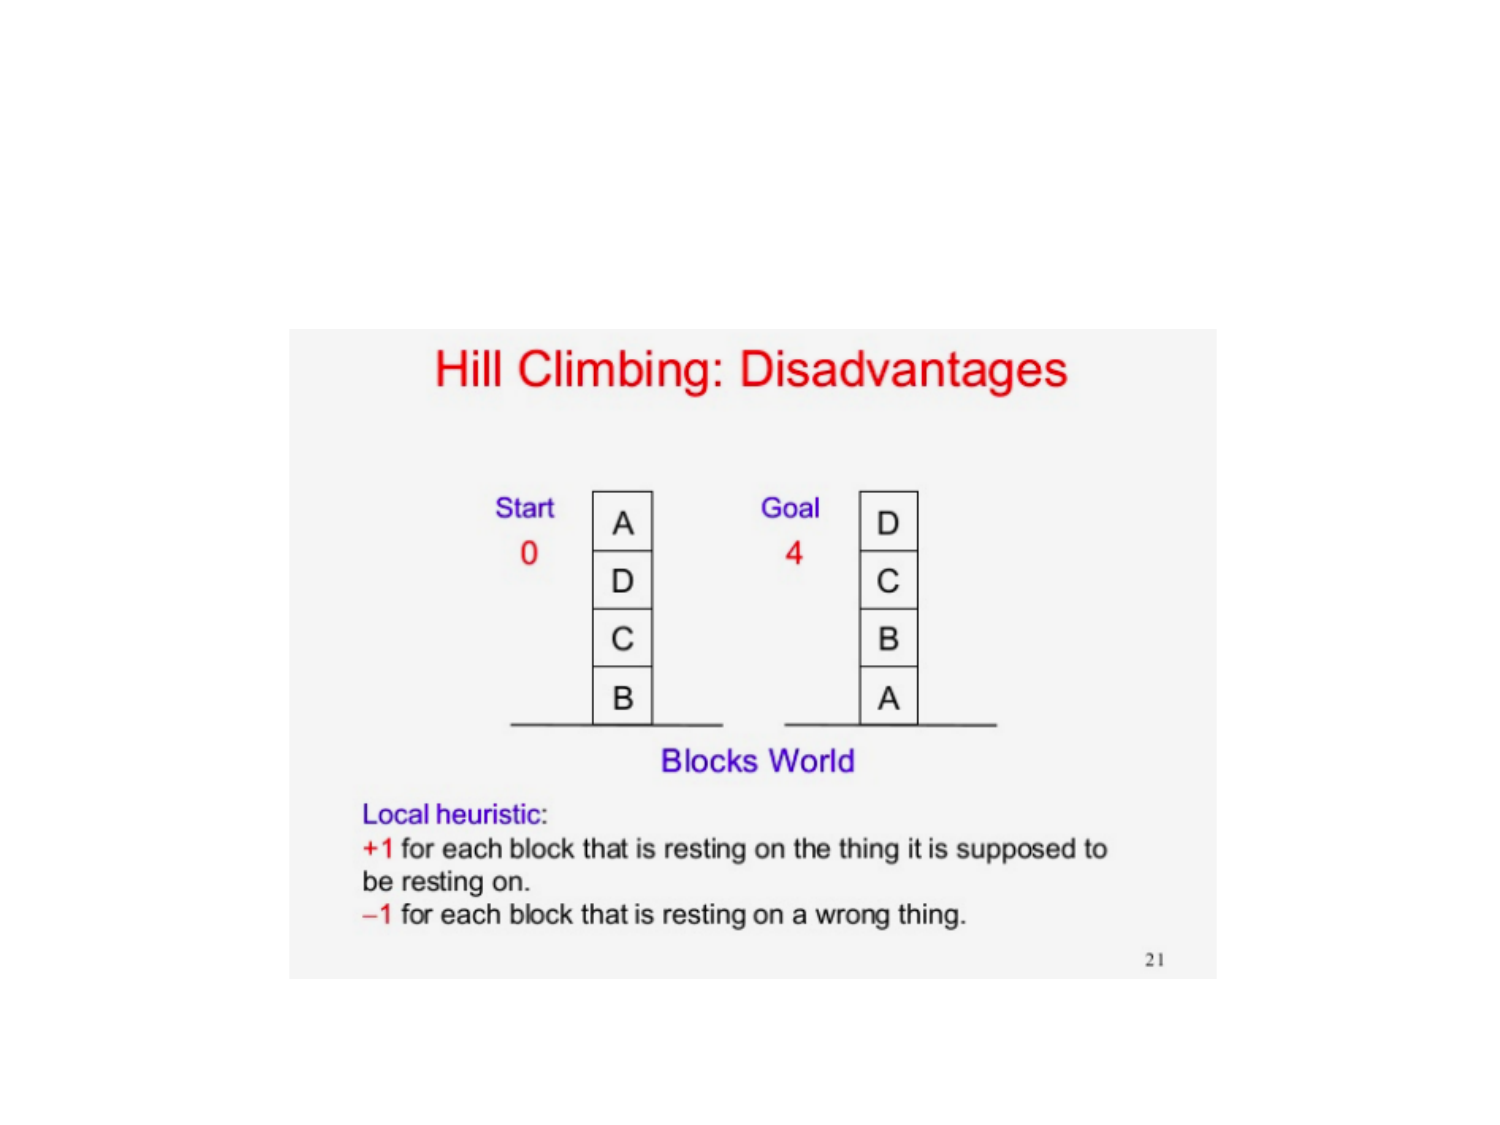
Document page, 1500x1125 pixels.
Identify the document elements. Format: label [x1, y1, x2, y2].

picture [289, 328, 1217, 979]
